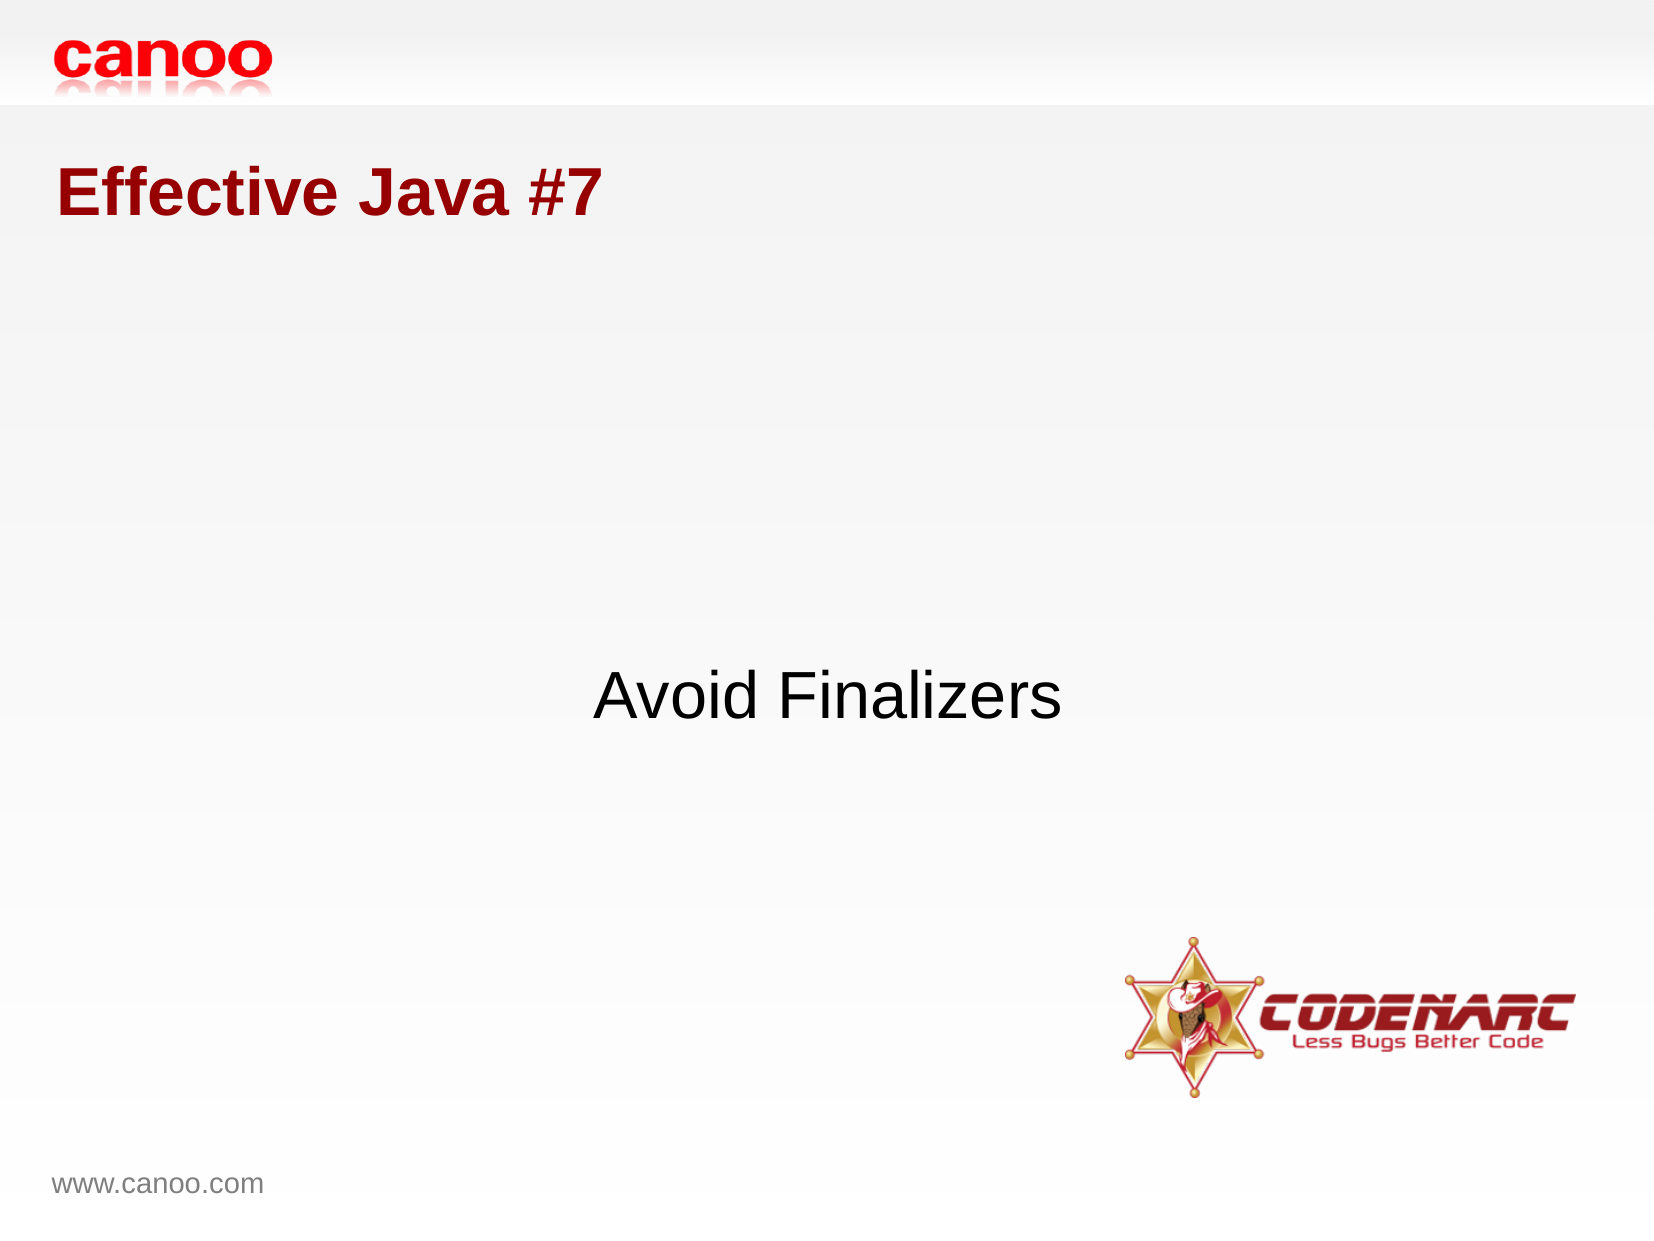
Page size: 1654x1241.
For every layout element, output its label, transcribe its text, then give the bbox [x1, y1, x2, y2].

text_box Avoid Finalizers [48, 282, 1609, 1102]
picture [51, 37, 273, 119]
title Effective Java #7 [48, 138, 1609, 238]
picture [1125, 937, 1576, 1099]
